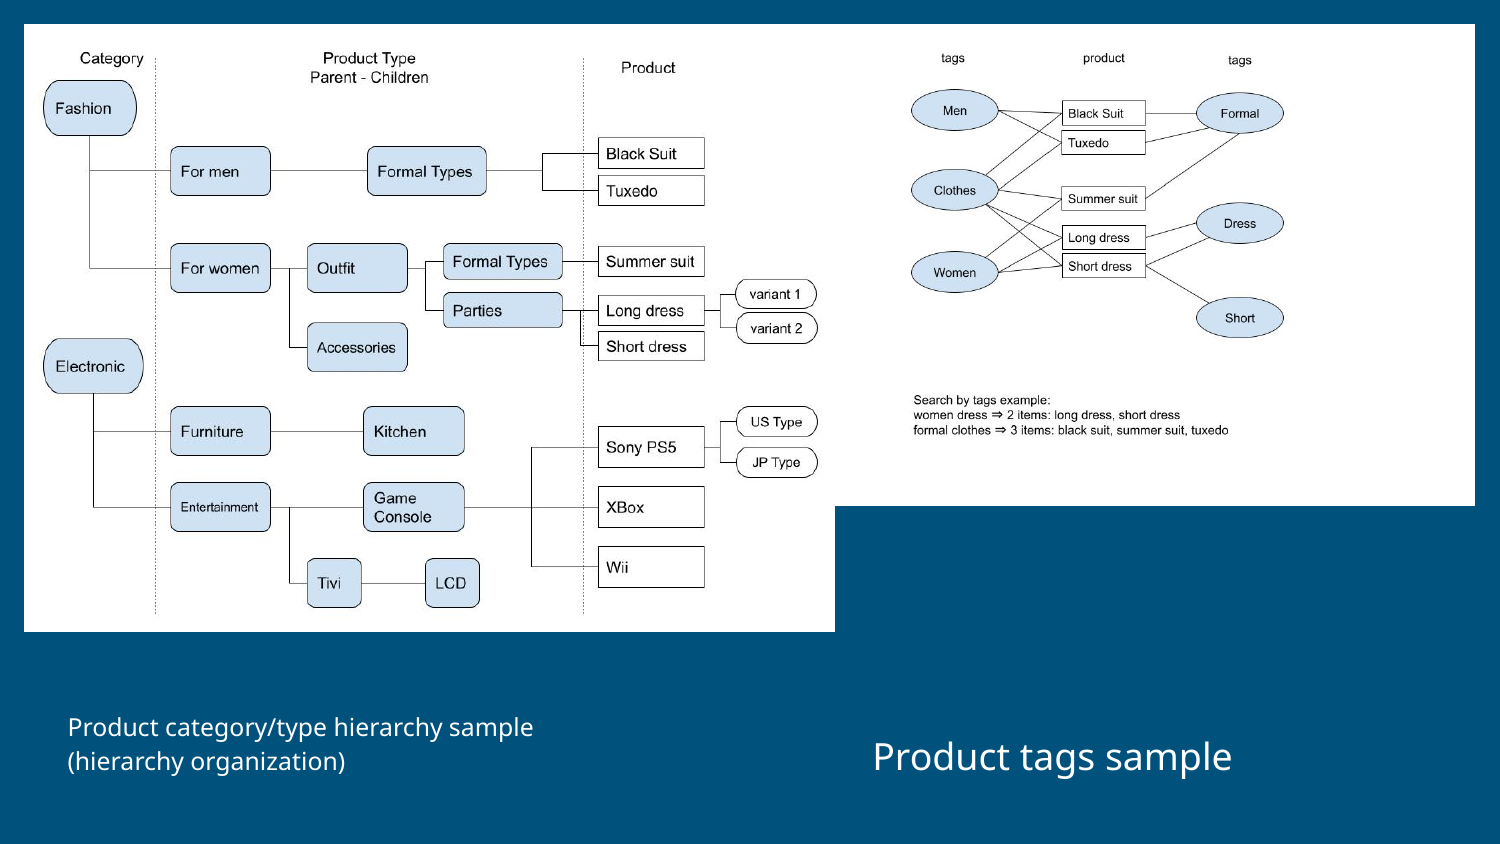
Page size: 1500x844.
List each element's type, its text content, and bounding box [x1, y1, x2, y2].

picture [25, 25, 1474, 631]
list Product category/type hierarchy sample (hierarchy organization) [52, 694, 648, 793]
list Product tags sample [857, 707, 1453, 806]
